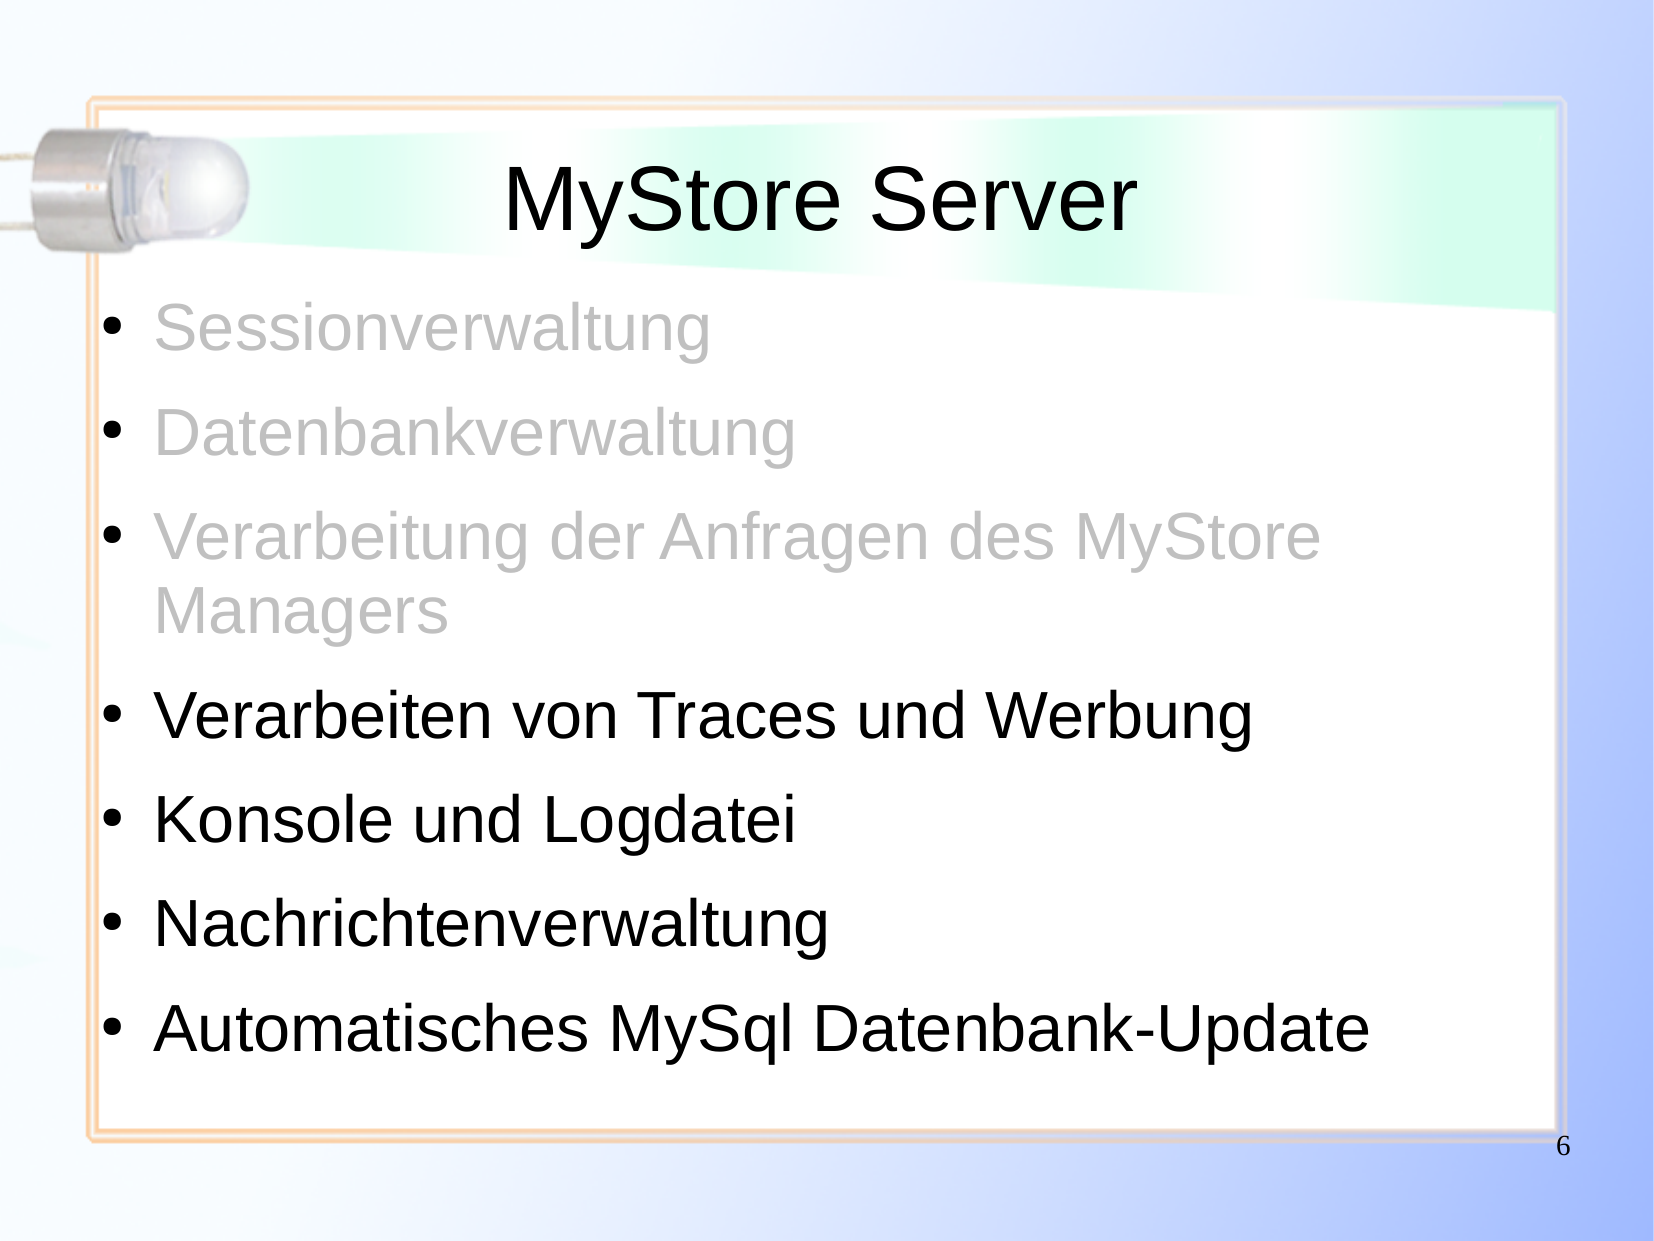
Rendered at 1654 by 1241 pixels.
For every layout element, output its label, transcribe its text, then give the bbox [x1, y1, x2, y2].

picture [0, 0, 1654, 1241]
list Sessionverwaltung Datenbankverwaltung Verarbeitung der Anfragen des MyStore Managers Verarbeiten von Traces und Werbung Konsole und Logdatei Nachrichtenverwaltung Automatisches MySql Datenbank-Update [82, 290, 1571, 1094]
title MyStore Server [76, 102, 1565, 296]
